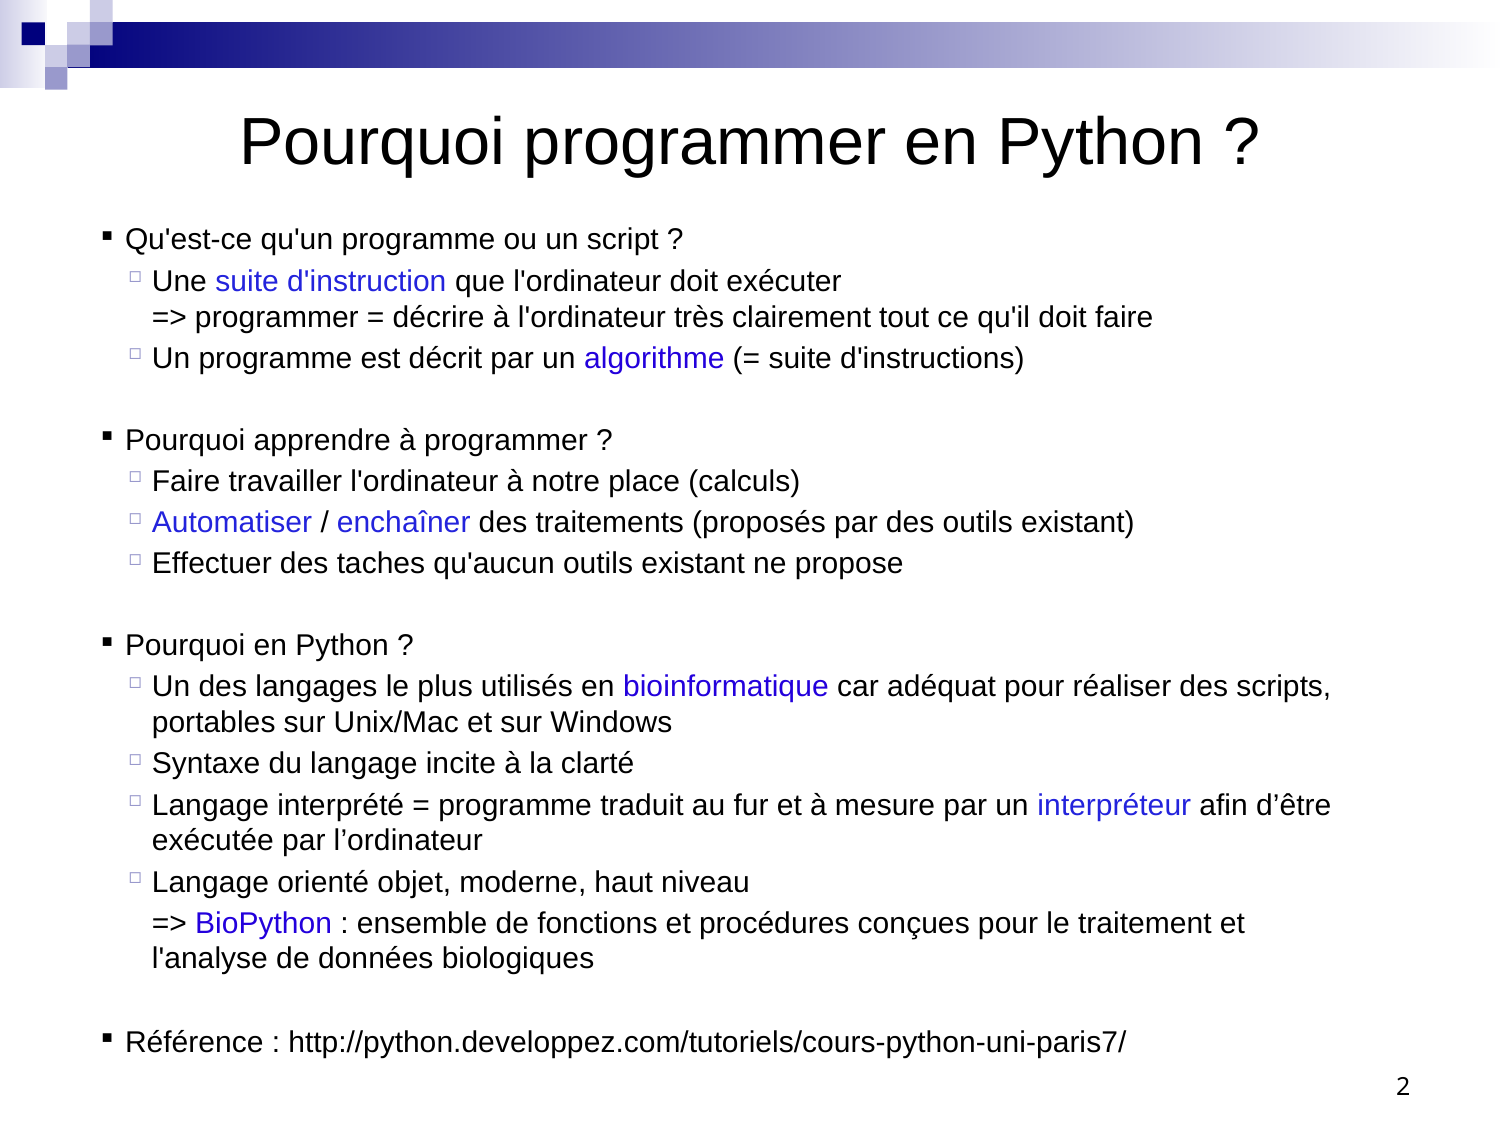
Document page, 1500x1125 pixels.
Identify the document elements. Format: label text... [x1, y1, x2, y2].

list Qu'est-ce qu'un programme ou un script ? Une suite d'instruction que l'ordinateur doit exécuter => programmer = décrire à l'ordinateur très clairement tout ce qu'il doit faire Un programme est décrit par un algorithme (= suite d'instructions) Pourquoi apprendre à programmer ? Faire travailler l'ordinateur à notre place (calculs) Automatiser / enchaîner des traitements (proposés par des outils existant) Effectuer des taches qu'aucun outils existant ne propose Pourquoi en Python ? Un des langages le plus utilisés en bioinformatique car adéquat pour réaliser des scripts, portables sur Unix/Mac et sur Windows Syntaxe du langage incite à la clarté Langage interprété = programme traduit au fur et à mesure par un interpréteur afin d’être exécutée par l’ordinateur Langage orienté objet, moderne, haut niveau => BioPython : ensemble de fonctions et procédures conçues pour le traitement et l'analyse de données biologiques Référence : http://python.developpez.com/tutoriels/cours-python-uni-paris7/ [86, 171, 1353, 1087]
title Pourquoi programmer en Python ? [75, 69, 1426, 207]
